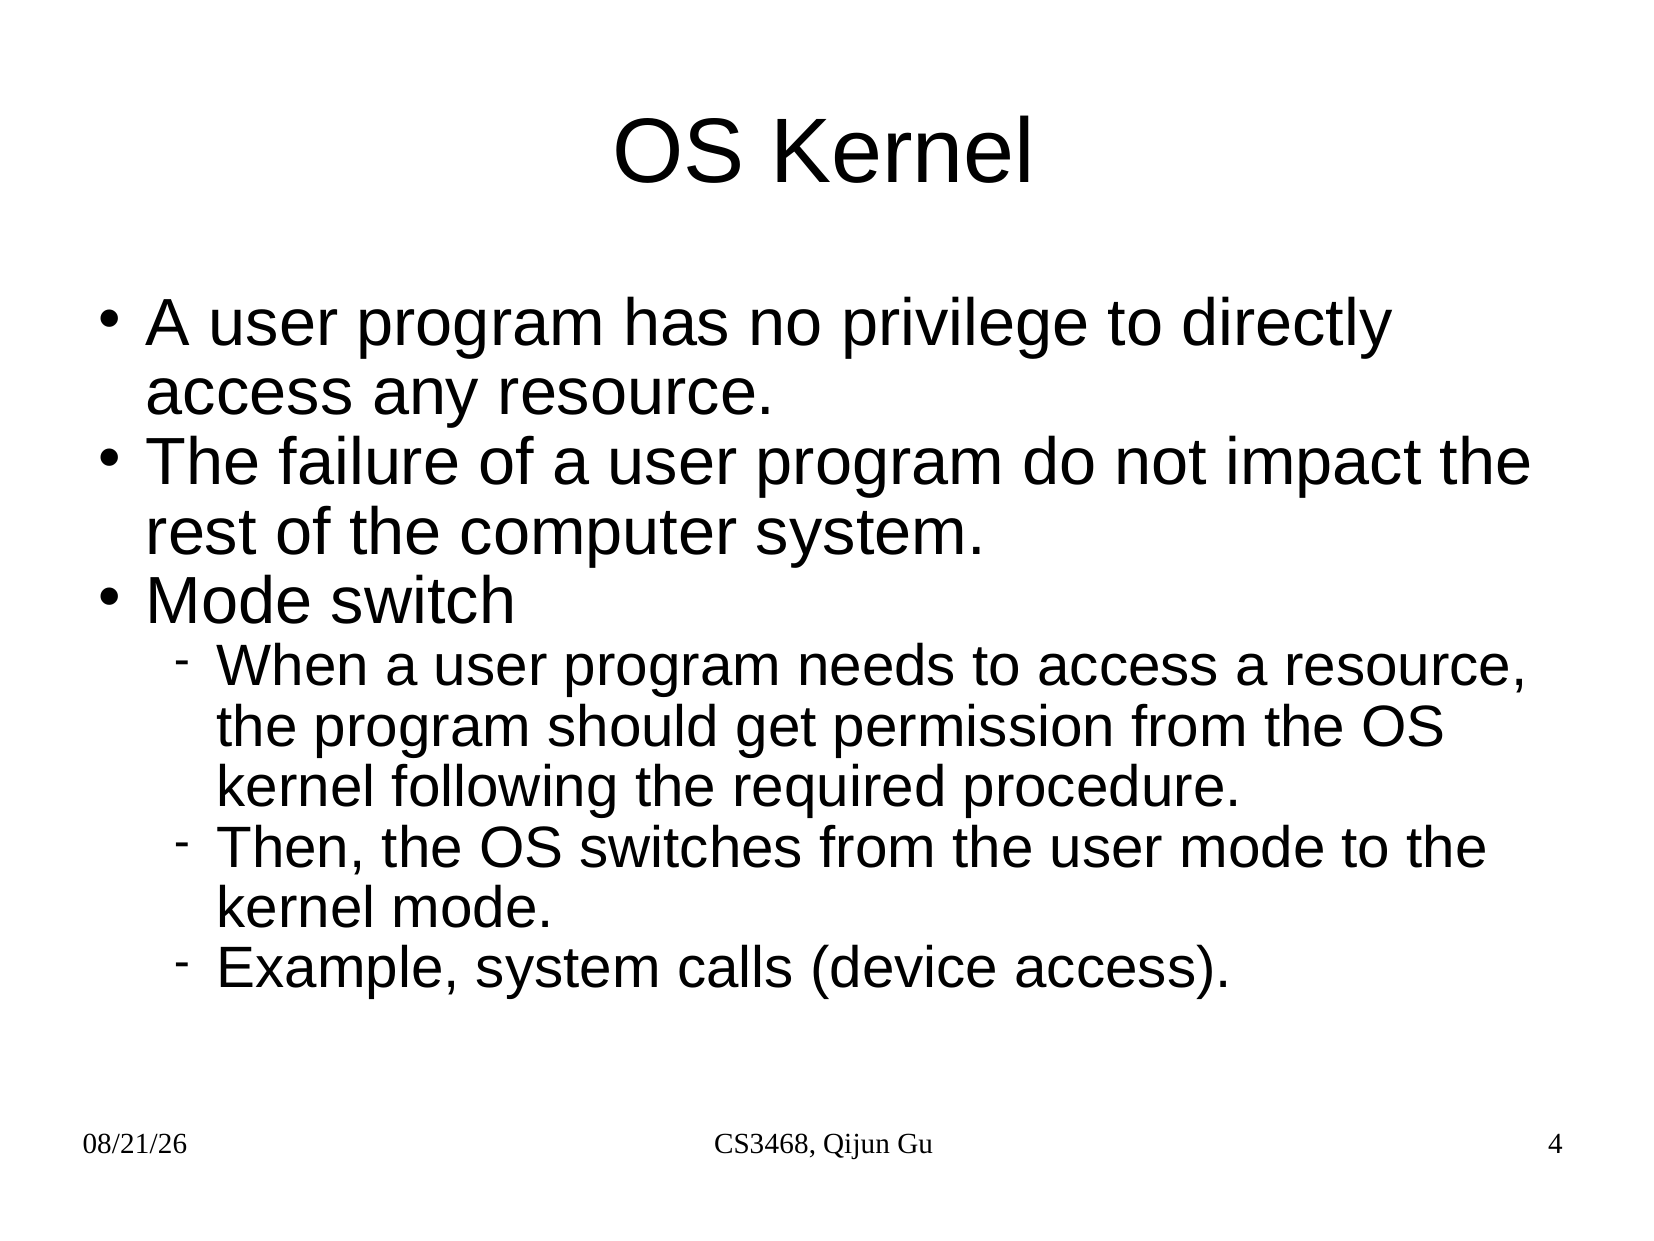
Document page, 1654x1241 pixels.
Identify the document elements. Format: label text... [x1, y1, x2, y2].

title OS Kernel [82, 56, 1566, 245]
list A user program has no privilege to directly access any resource. The failure of a user program do not impact the rest of the computer system. Mode switch When a user program needs to access a resource, the program should get permission from the OS kernel following the required procedure. Then, the OS switches from the user mode to the kernel mode. Example, system calls (device access). [82, 290, 1566, 1090]
